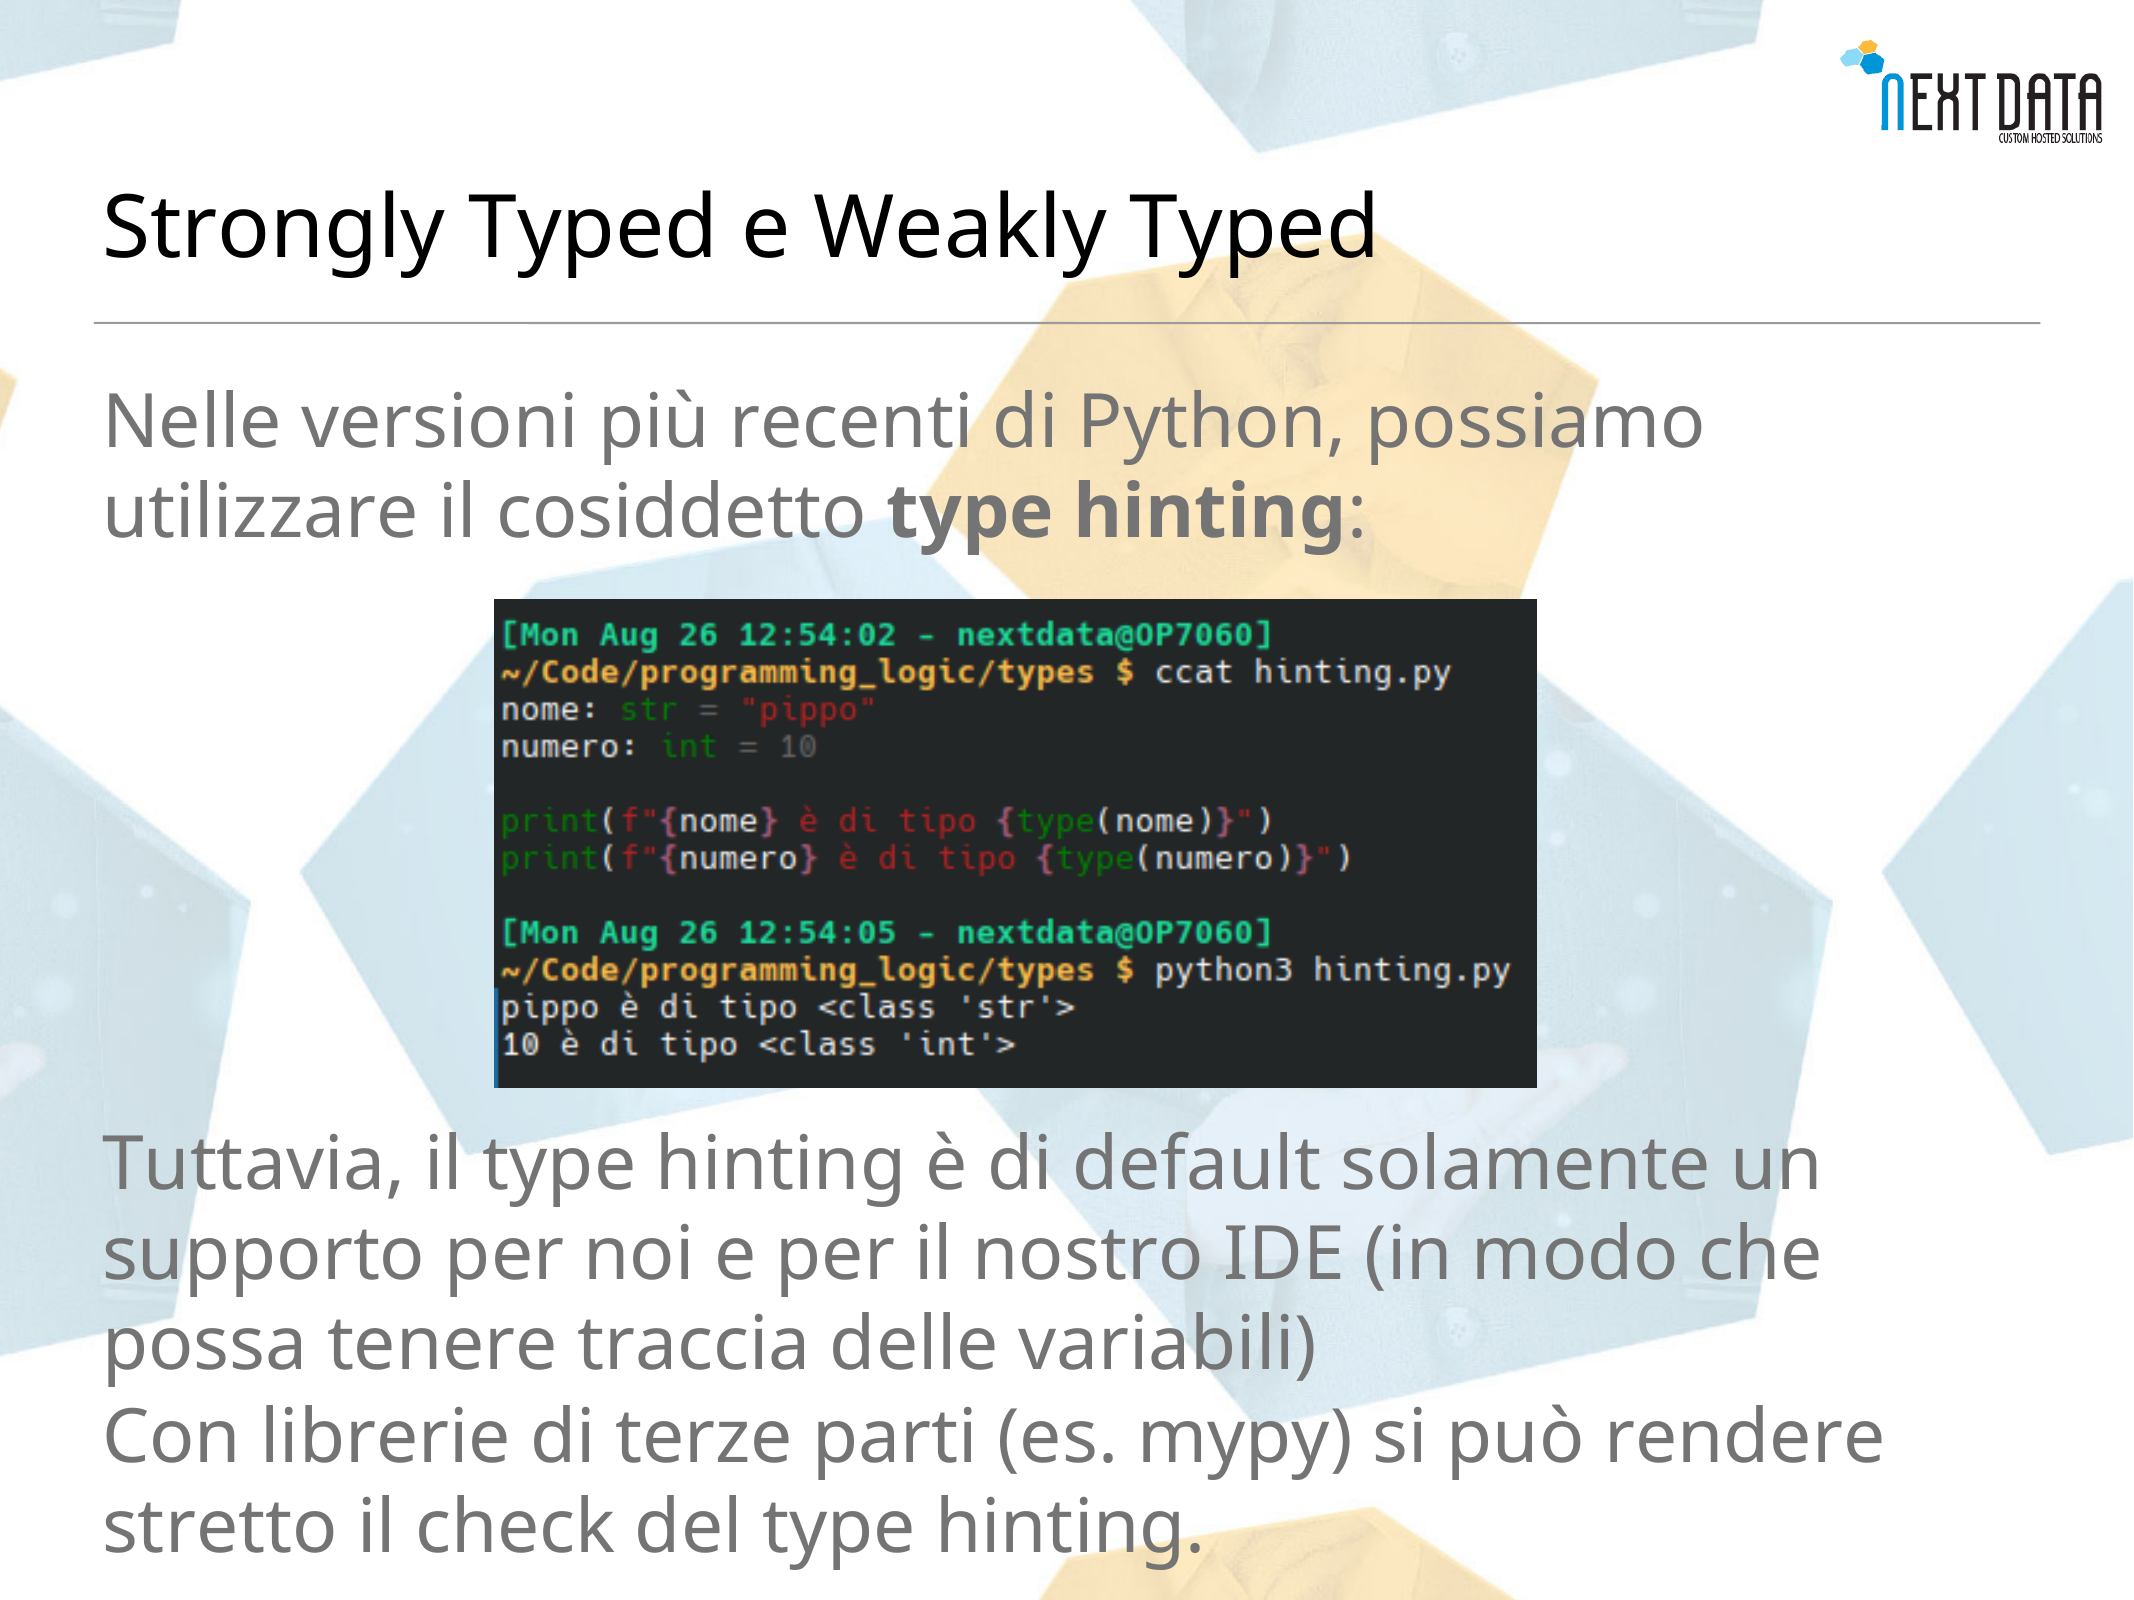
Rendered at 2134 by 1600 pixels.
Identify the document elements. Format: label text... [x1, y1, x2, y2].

text_box Nelle versioni più recenti di Python, possiamo utilizzare il cosiddetto type hinting: Tuttavia, il type hinting è di default solamente un supporto per noi e per il nostro IDE (in modo che possa tenere traccia delle variabili) Con librerie di terze parti (es. mypy) si può rendere stretto il check del type hinting. [93, 364, 2040, 1459]
text_box Strongly Typed e Weakly Typed [93, 54, 2040, 284]
picture [0, 0, 2134, 1600]
